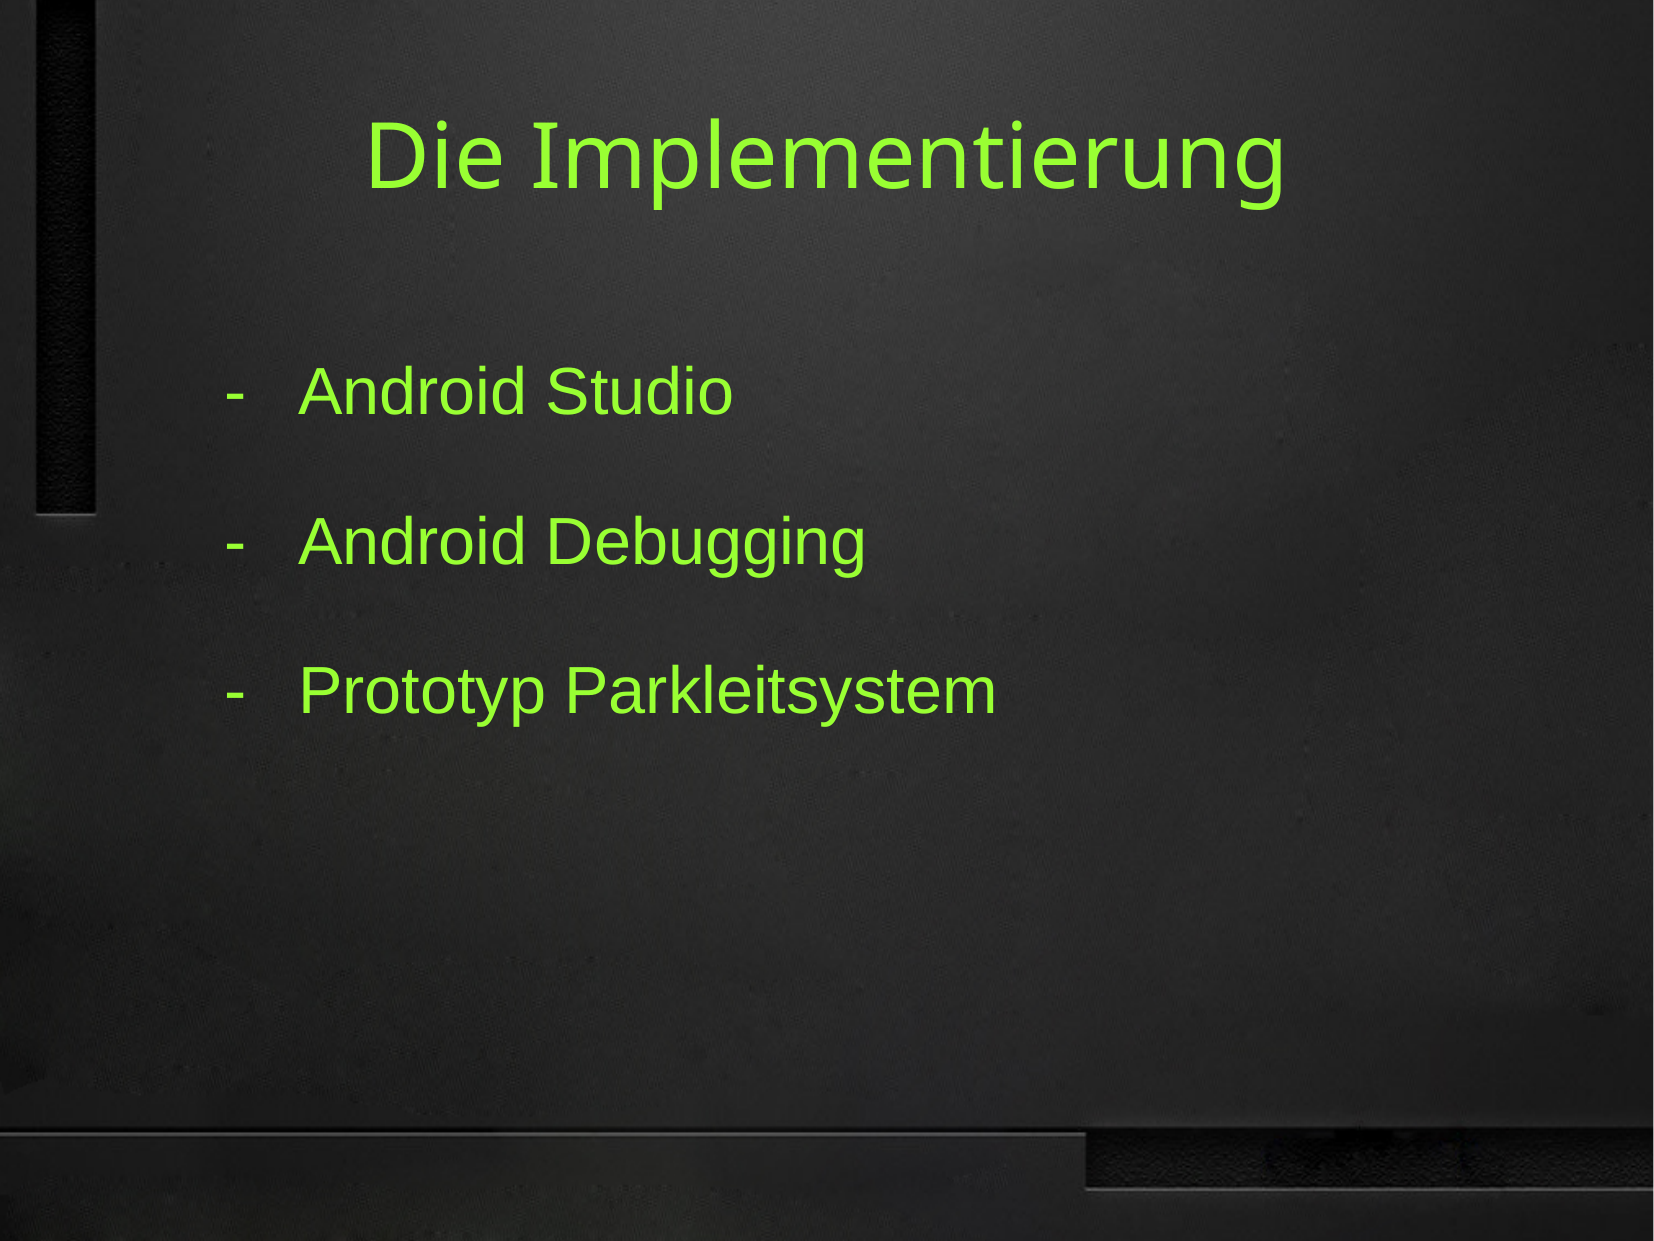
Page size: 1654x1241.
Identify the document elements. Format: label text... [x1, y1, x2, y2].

title Die Implementierung [82, 49, 1571, 257]
picture [0, 0, 1654, 1241]
subtitle - Android Studio - Android Debugging - Prototyp Parkleitsystem [188, 354, 1571, 1173]
